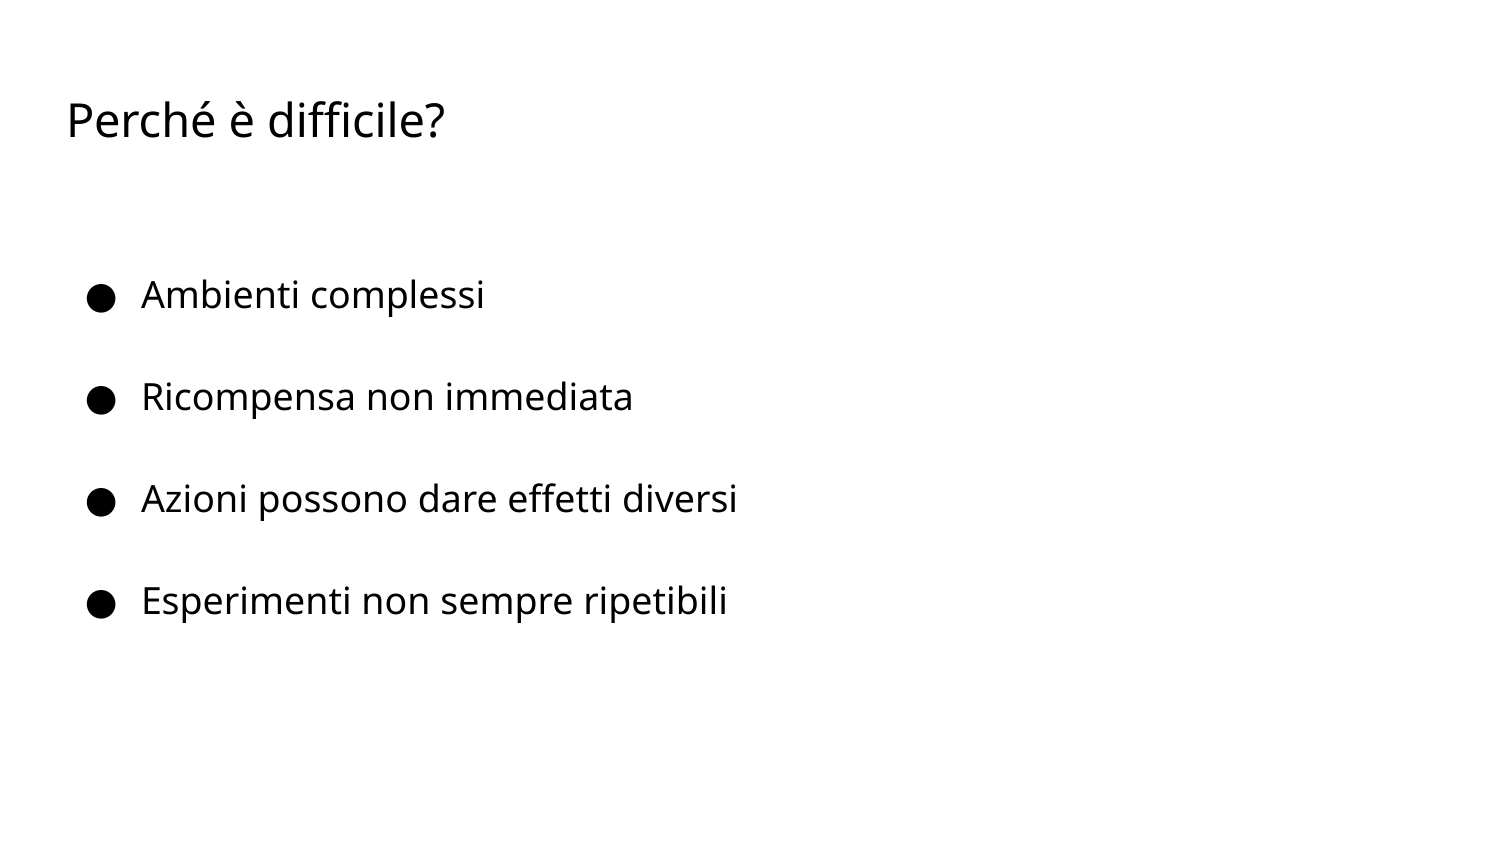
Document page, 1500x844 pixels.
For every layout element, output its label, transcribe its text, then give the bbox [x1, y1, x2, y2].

title Perché è difficile? [51, 72, 1449, 167]
list Ambienti complessi Ricompensa non immediata Azioni possono dare effetti diversi Esperimenti non sempre ripetibili [51, 202, 1449, 750]
